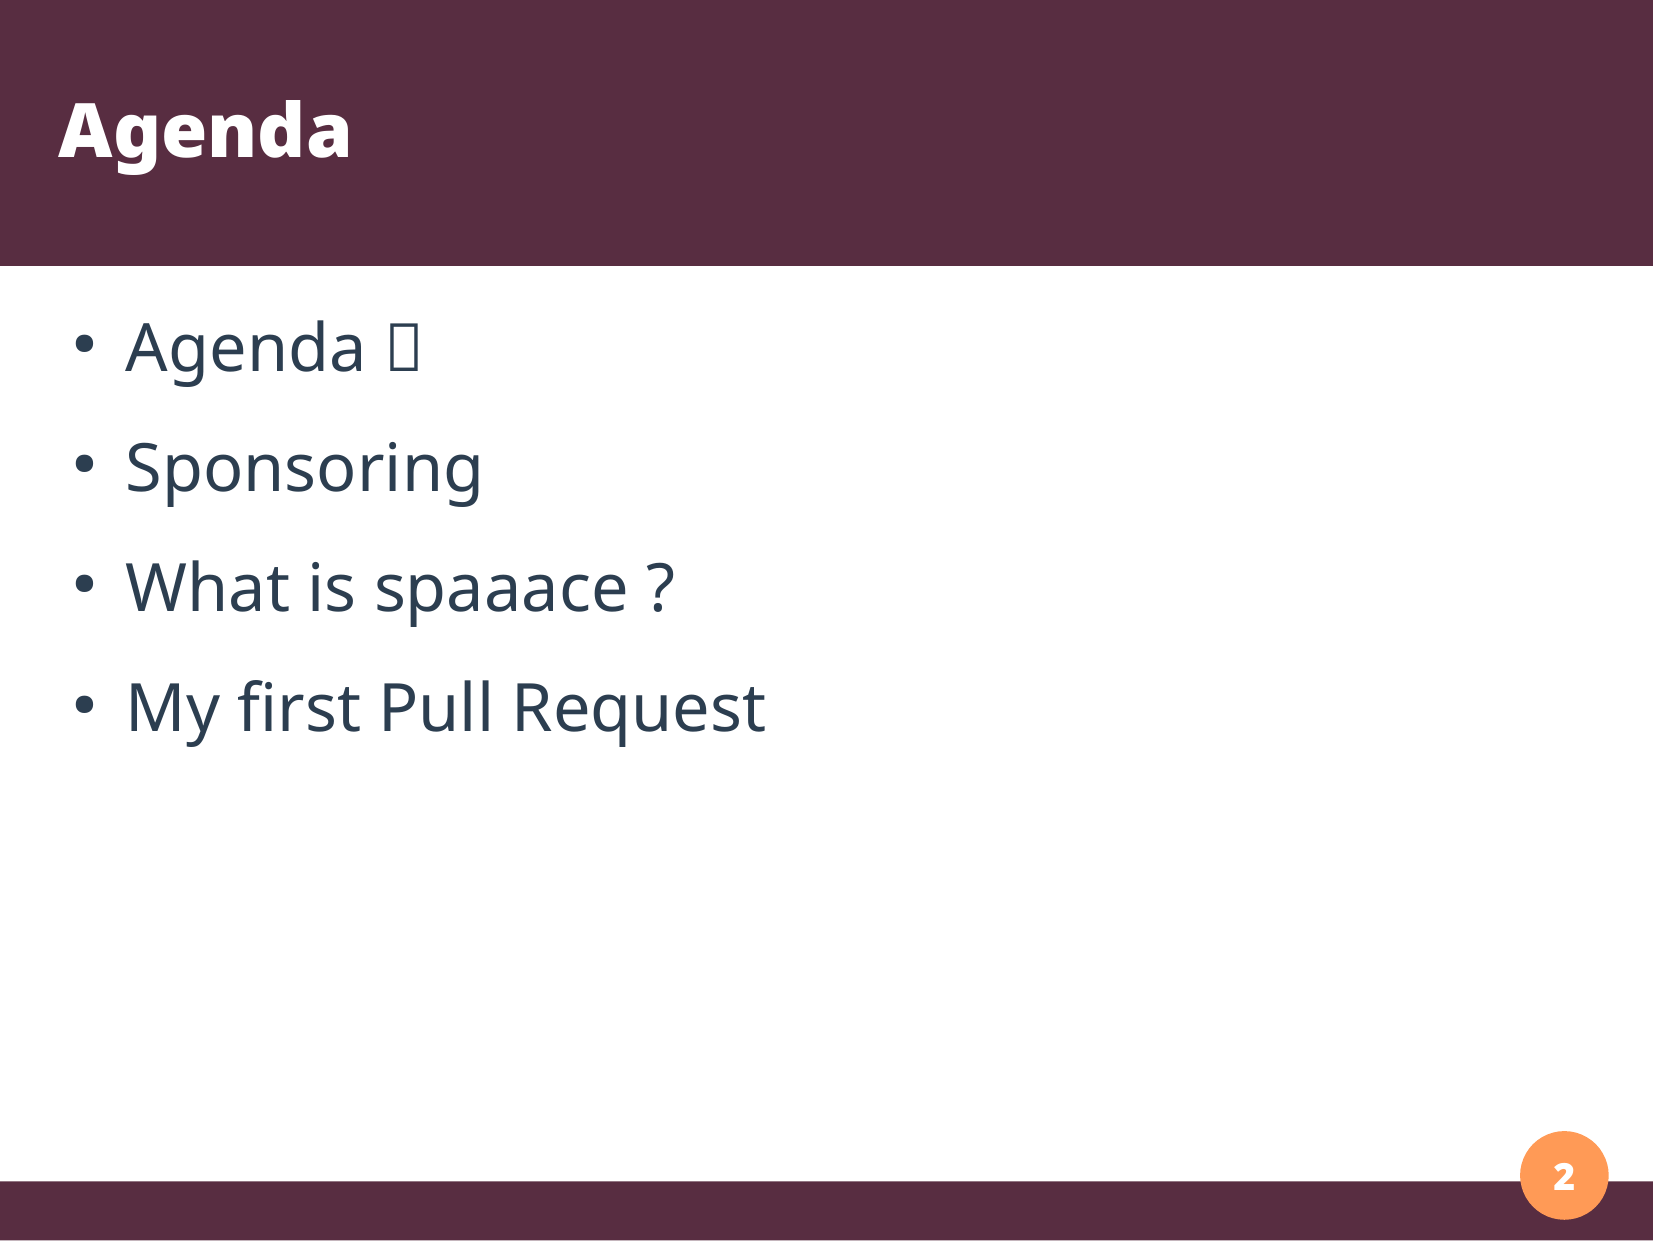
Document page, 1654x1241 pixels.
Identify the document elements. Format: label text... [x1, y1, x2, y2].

title Agenda [58, 49, 1594, 207]
list Agenda 📍 Sponsoring What is spaaace ? My first Pull Request [54, 299, 1590, 1127]
